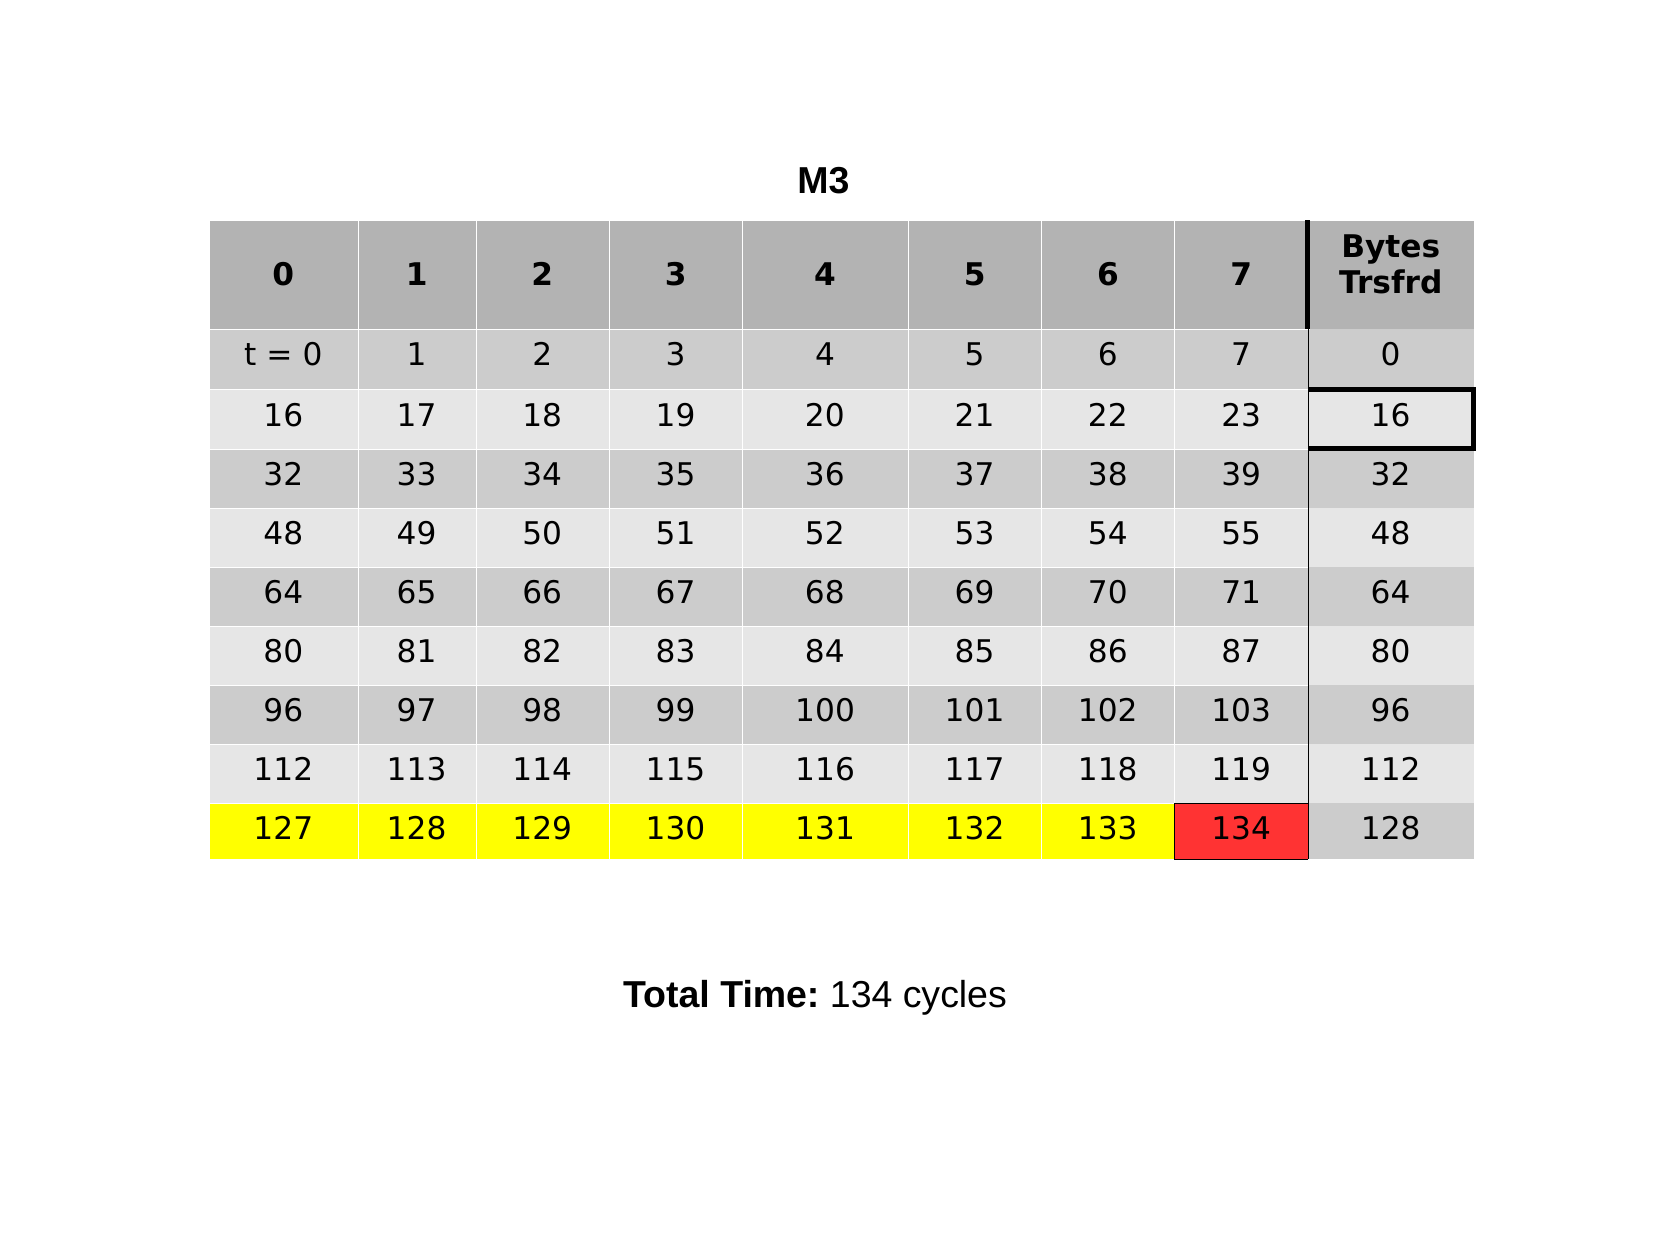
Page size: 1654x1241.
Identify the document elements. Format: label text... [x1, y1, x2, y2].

table_cell 81 [359, 627, 476, 685]
table_cell t = 0 [210, 330, 358, 389]
table_cell 16 [1309, 392, 1471, 446]
table_cell 37 [909, 450, 1041, 508]
table_cell 130 [610, 804, 742, 859]
table_cell 21 [909, 390, 1041, 449]
table_cell 87 [1175, 627, 1308, 685]
table_cell 112 [210, 745, 358, 803]
table_cell 85 [909, 627, 1041, 685]
table_cell 119 [1175, 745, 1308, 803]
table_cell 2 [477, 330, 609, 389]
table_cell 4 [743, 330, 908, 389]
table_cell 70 [1042, 568, 1174, 626]
table_cell 131 [743, 804, 908, 859]
table_cell 102 [1042, 686, 1174, 744]
table_cell 48 [1309, 508, 1474, 567]
table_cell 101 [909, 686, 1041, 744]
table_cell 86 [1042, 627, 1174, 685]
text_box Total Time: 134 cycles [608, 966, 1022, 1024]
table_cell 33 [359, 450, 476, 508]
table_cell 38 [1042, 450, 1174, 508]
table_cell 22 [1042, 390, 1174, 449]
table_cell 19 [610, 390, 742, 449]
table_cell 112 [1309, 744, 1474, 803]
table_cell 80 [210, 627, 358, 685]
table_cell 32 [210, 450, 358, 508]
table_cell 127 [210, 804, 358, 859]
table_cell 64 [1309, 567, 1474, 626]
table_cell 66 [477, 568, 609, 626]
table_cell 48 [210, 509, 358, 567]
table_cell 0 [1309, 329, 1474, 387]
table_cell 35 [610, 450, 742, 508]
table_header Bytes Trsfrd [1310, 221, 1474, 329]
table_cell 114 [477, 745, 609, 803]
table_cell 116 [743, 745, 908, 803]
table_cell 54 [1042, 509, 1174, 567]
table_cell 49 [359, 509, 476, 567]
table_cell 17 [359, 390, 476, 449]
table_cell 83 [610, 627, 742, 685]
table_cell 51 [610, 509, 742, 567]
text_box M3 [782, 152, 865, 210]
table_cell 71 [1175, 568, 1308, 626]
table_cell 5 [909, 330, 1041, 389]
table_cell 97 [359, 686, 476, 744]
table_cell 132 [909, 804, 1041, 859]
table_cell 32 [1309, 451, 1474, 508]
table_cell 84 [743, 627, 908, 685]
table_cell 80 [1309, 626, 1474, 685]
table_cell 39 [1175, 450, 1308, 508]
table_cell 55 [1175, 509, 1308, 567]
table_cell 99 [610, 686, 742, 744]
table_cell 118 [1042, 745, 1174, 803]
table_cell 67 [610, 568, 742, 626]
table_header 5 [909, 221, 1041, 329]
table_cell 134 [1175, 804, 1308, 859]
table_cell 1 [359, 330, 476, 389]
table_cell 16 [210, 390, 358, 449]
table_cell 20 [743, 390, 908, 449]
table_cell 53 [909, 509, 1041, 567]
table_header 6 [1042, 221, 1174, 329]
table_cell 96 [210, 686, 358, 744]
table_header 4 [743, 221, 908, 329]
table_header 3 [610, 221, 742, 329]
table_cell 82 [477, 627, 609, 685]
table_cell 18 [477, 390, 609, 449]
table_cell 7 [1175, 330, 1308, 389]
table_cell 128 [359, 804, 476, 859]
table_cell 36 [743, 450, 908, 508]
table_cell 52 [743, 509, 908, 567]
table_cell 3 [610, 330, 742, 389]
table_cell 113 [359, 745, 476, 803]
table_cell 65 [359, 568, 476, 626]
table_cell 50 [477, 509, 609, 567]
table_cell 68 [743, 568, 908, 626]
table_cell 96 [1309, 685, 1474, 744]
table_header 1 [359, 221, 476, 329]
table_cell 69 [909, 568, 1041, 626]
table_cell 100 [743, 686, 908, 744]
table_header 7 [1175, 221, 1305, 329]
table_cell 117 [909, 745, 1041, 803]
table_header 0 [210, 221, 358, 329]
table_cell 115 [610, 745, 742, 803]
table_cell 128 [1309, 803, 1474, 859]
table_cell 133 [1042, 804, 1174, 859]
table_cell 34 [477, 450, 609, 508]
table_cell 64 [210, 568, 358, 626]
table_header 2 [477, 221, 609, 329]
table_cell 129 [477, 804, 609, 859]
table_cell 98 [477, 686, 609, 744]
table_cell 23 [1175, 390, 1308, 449]
table_cell 103 [1175, 686, 1308, 744]
table_cell 6 [1042, 330, 1174, 389]
